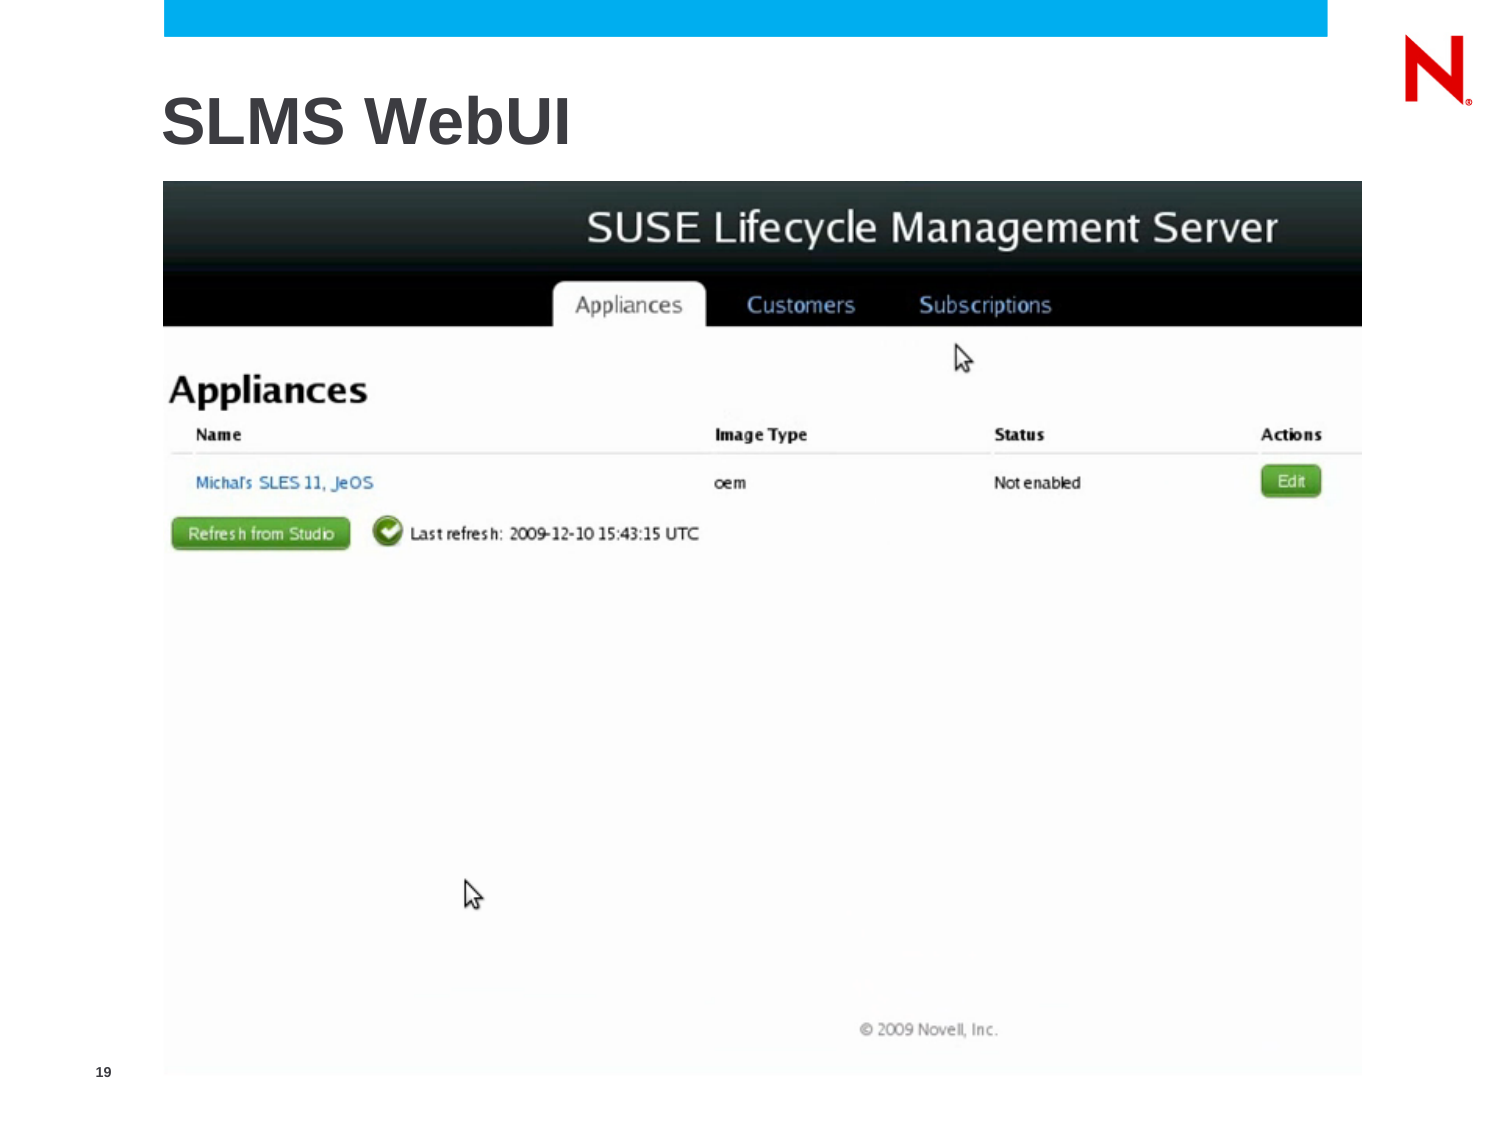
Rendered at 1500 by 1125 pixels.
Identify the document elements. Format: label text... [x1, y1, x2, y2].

title SLMS WebUI [161, 41, 1383, 205]
picture [1403, 32, 1473, 107]
picture [163, 181, 1362, 1076]
